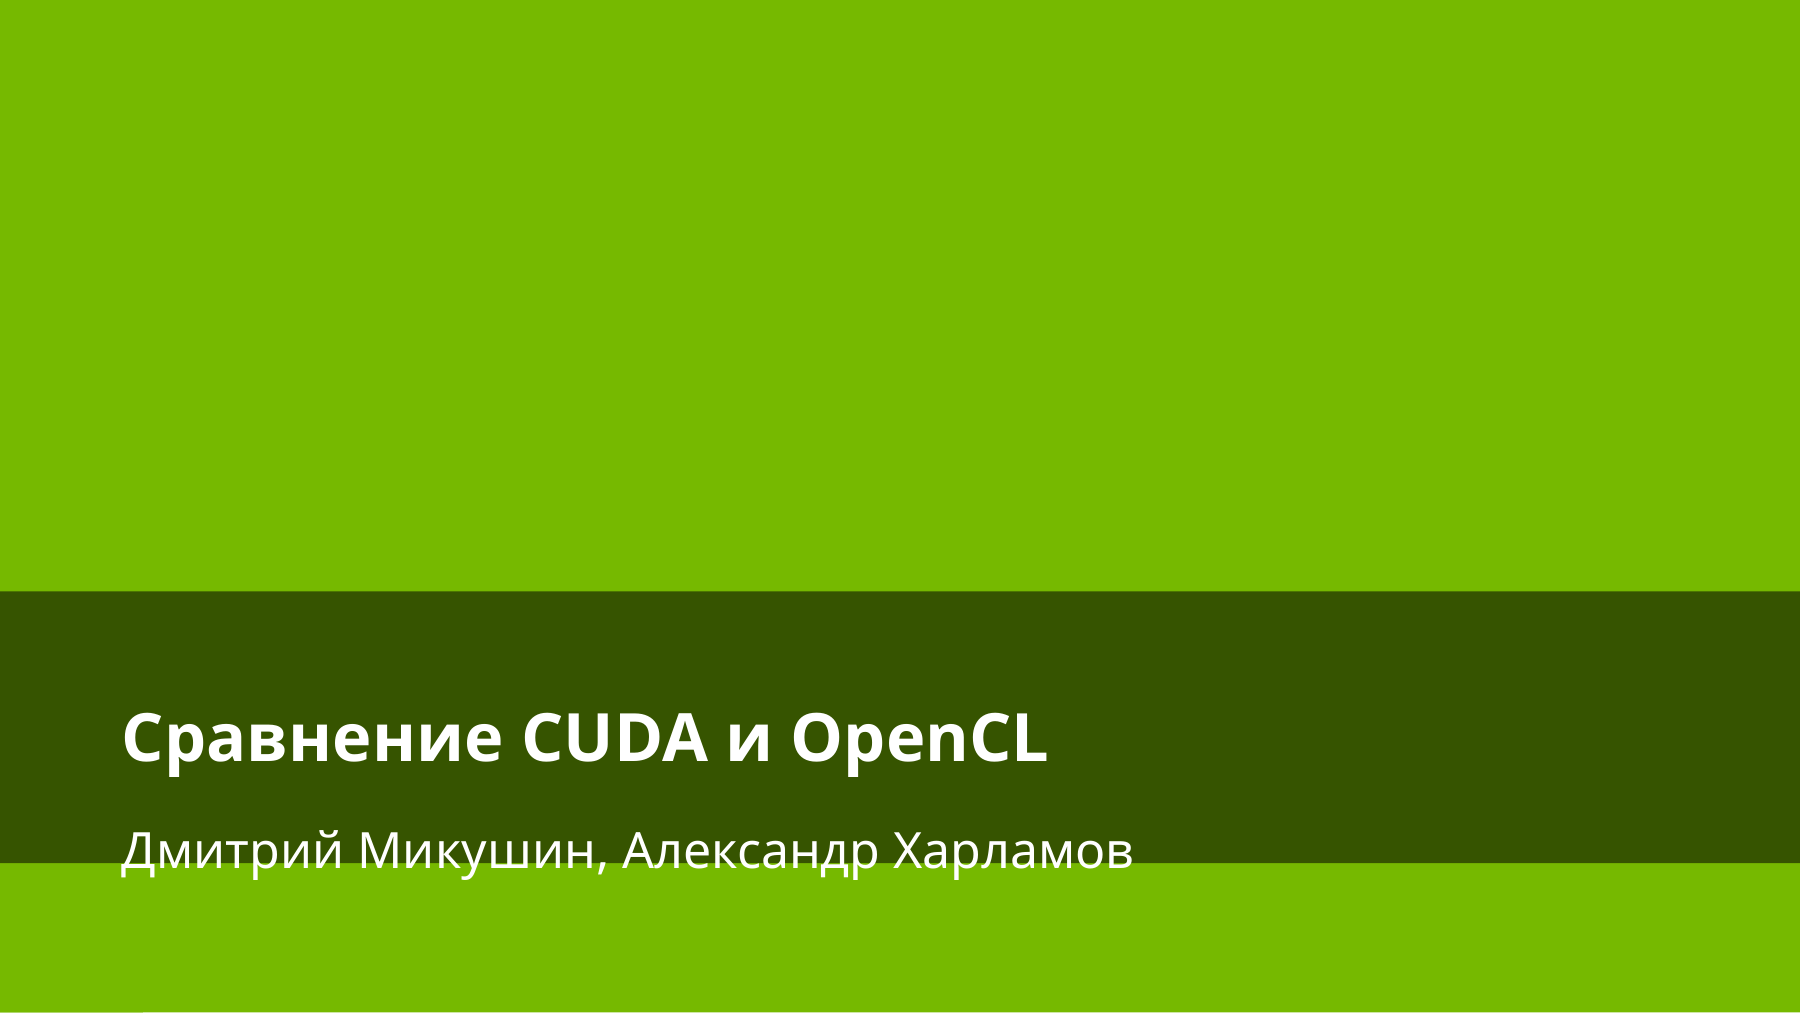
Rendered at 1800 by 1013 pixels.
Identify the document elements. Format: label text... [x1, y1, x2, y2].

text_box Сравнение CUDA и OpenCL Дмитрий Микушин, Александр Харламов [107, 637, 1225, 818]
